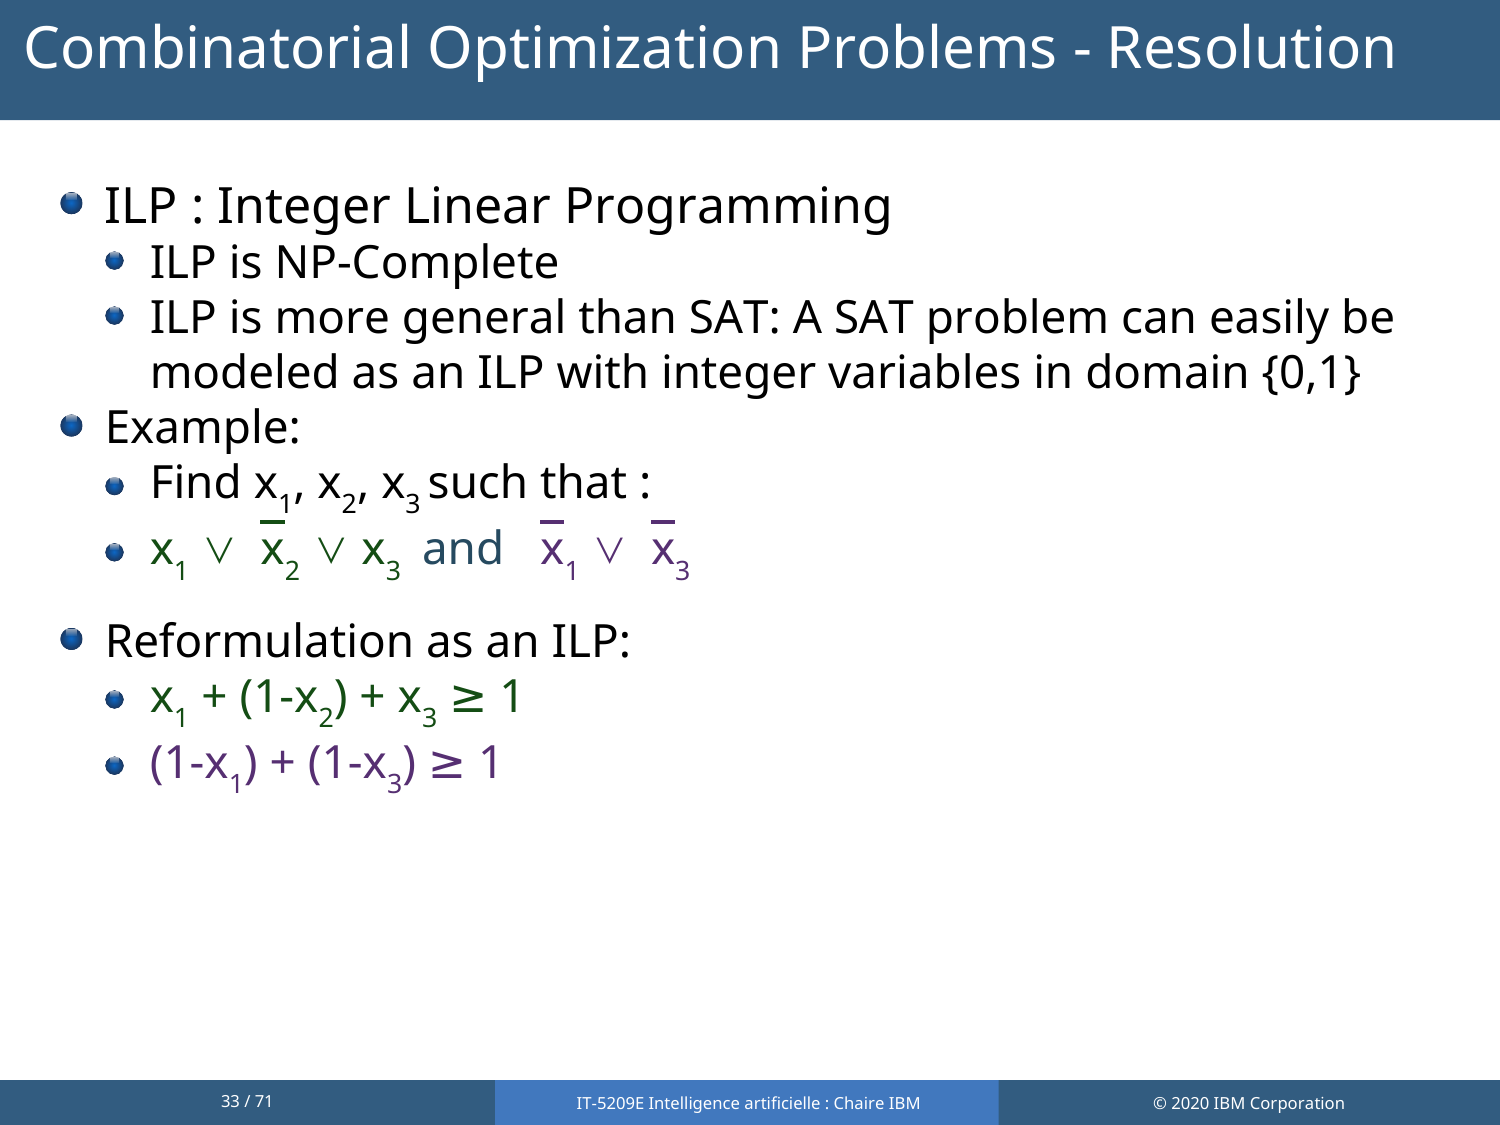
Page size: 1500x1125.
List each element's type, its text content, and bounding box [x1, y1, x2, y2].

title Combinatorial Optimization Problems - Resolution [0, 0, 1500, 121]
list ILP : Integer Linear Programming ILP is NP-Complete ILP is more general than SAT: A SAT problem can easily be modeled as an ILP with integer variables in domain {0,1} Example: Find x1, x2, x3 such that : x1 ∨ x2 ∨ x3 and x1 ∨ x3 Reformulation as an ILP: x1 + (1-x2) + x3 ≥ 1 (1-x1) + (1-x3) ≥ 1 [45, 165, 1441, 1036]
